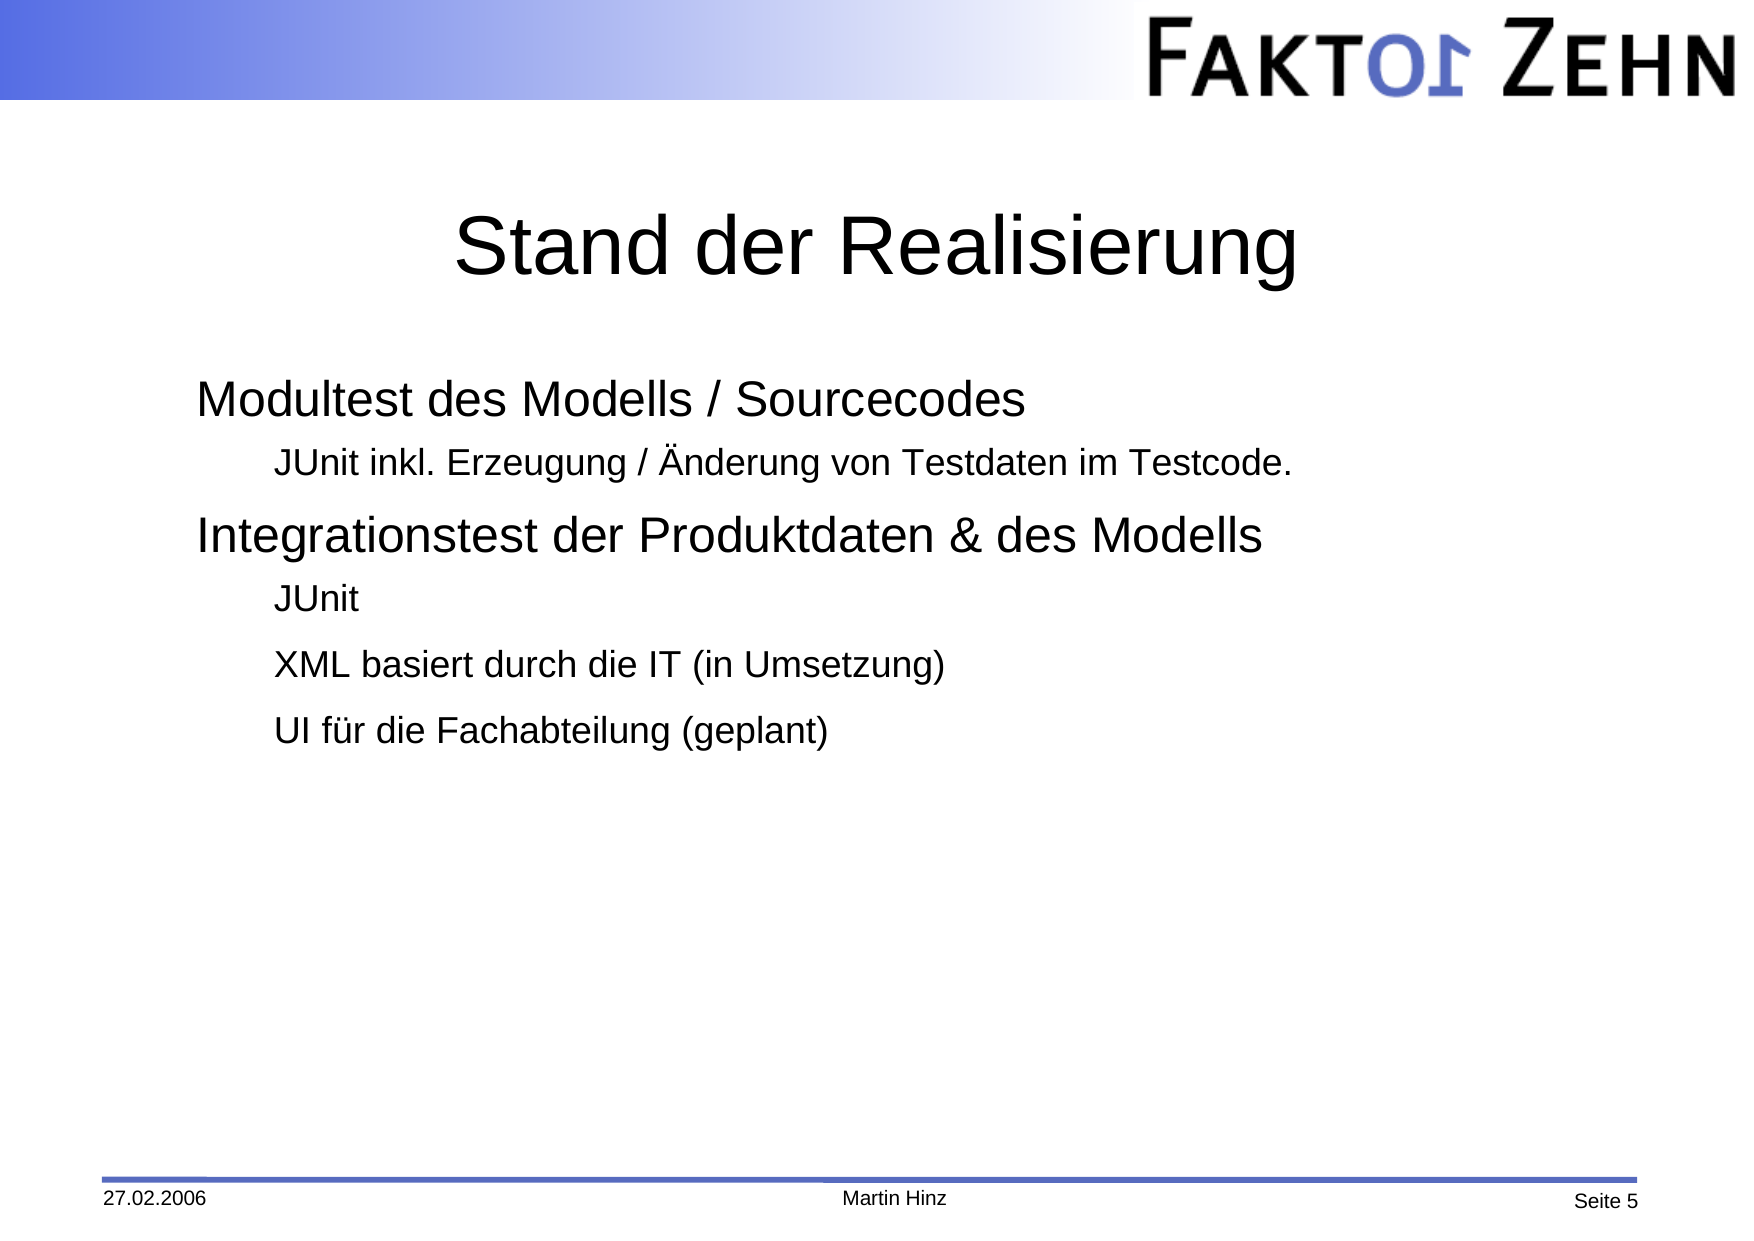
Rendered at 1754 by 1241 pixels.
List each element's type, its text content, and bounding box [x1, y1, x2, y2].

title Stand der Realisierung [179, 142, 1576, 349]
picture [1133, 2, 1749, 105]
list Modultest des Modells / Sourcecodes JUnit inkl. Erzeugung / Änderung von Testdaten im Testcode. Integrationstest der Produktdaten & des Modells JUnit XML basiert durch die IT (in Umsetzung) UI für die Fachabteilung (geplant) [179, 371, 1576, 1078]
